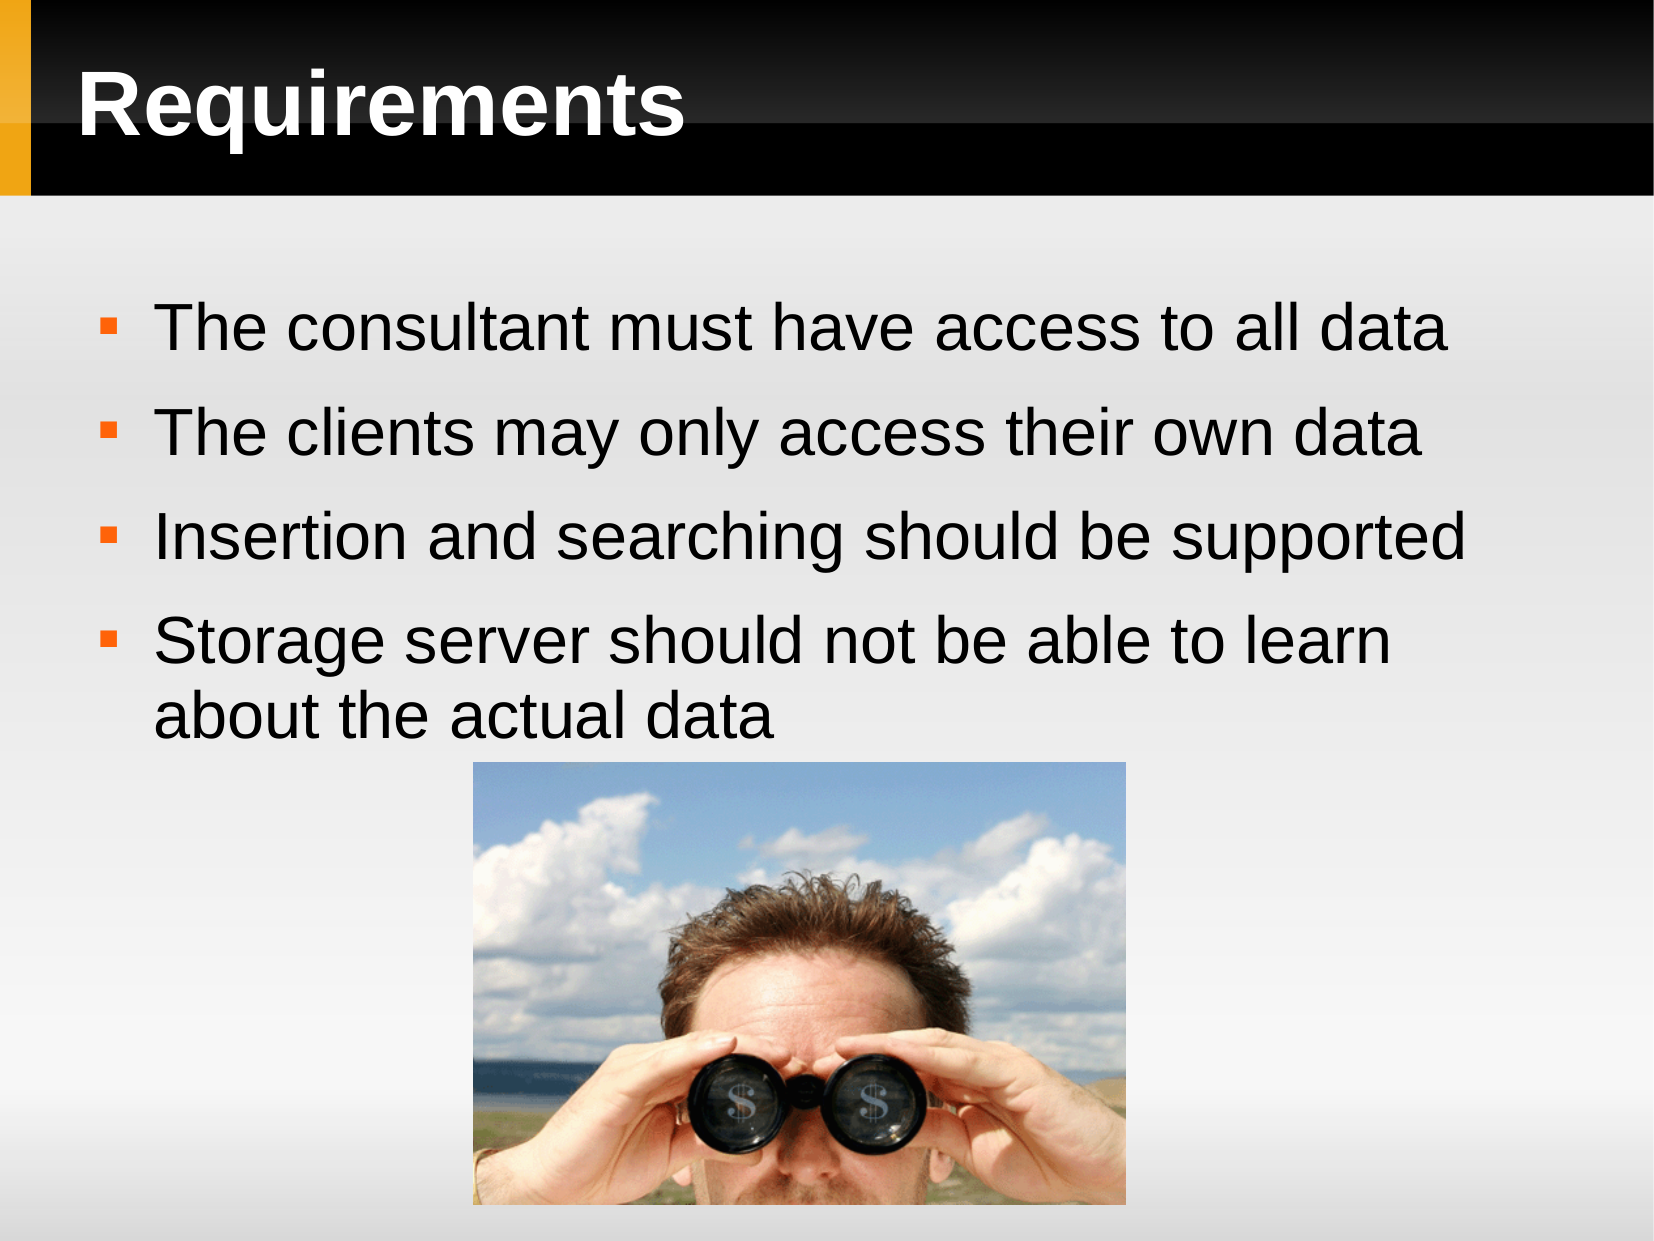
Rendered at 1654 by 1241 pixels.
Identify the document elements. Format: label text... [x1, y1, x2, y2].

title Requirements [76, 7, 1565, 200]
picture [0, 0, 1654, 1241]
list The consultant must have access to all data The clients may only access their own data Insertion and searching should be supported Storage server should not be able to learn about the actual data [82, 290, 1571, 1094]
